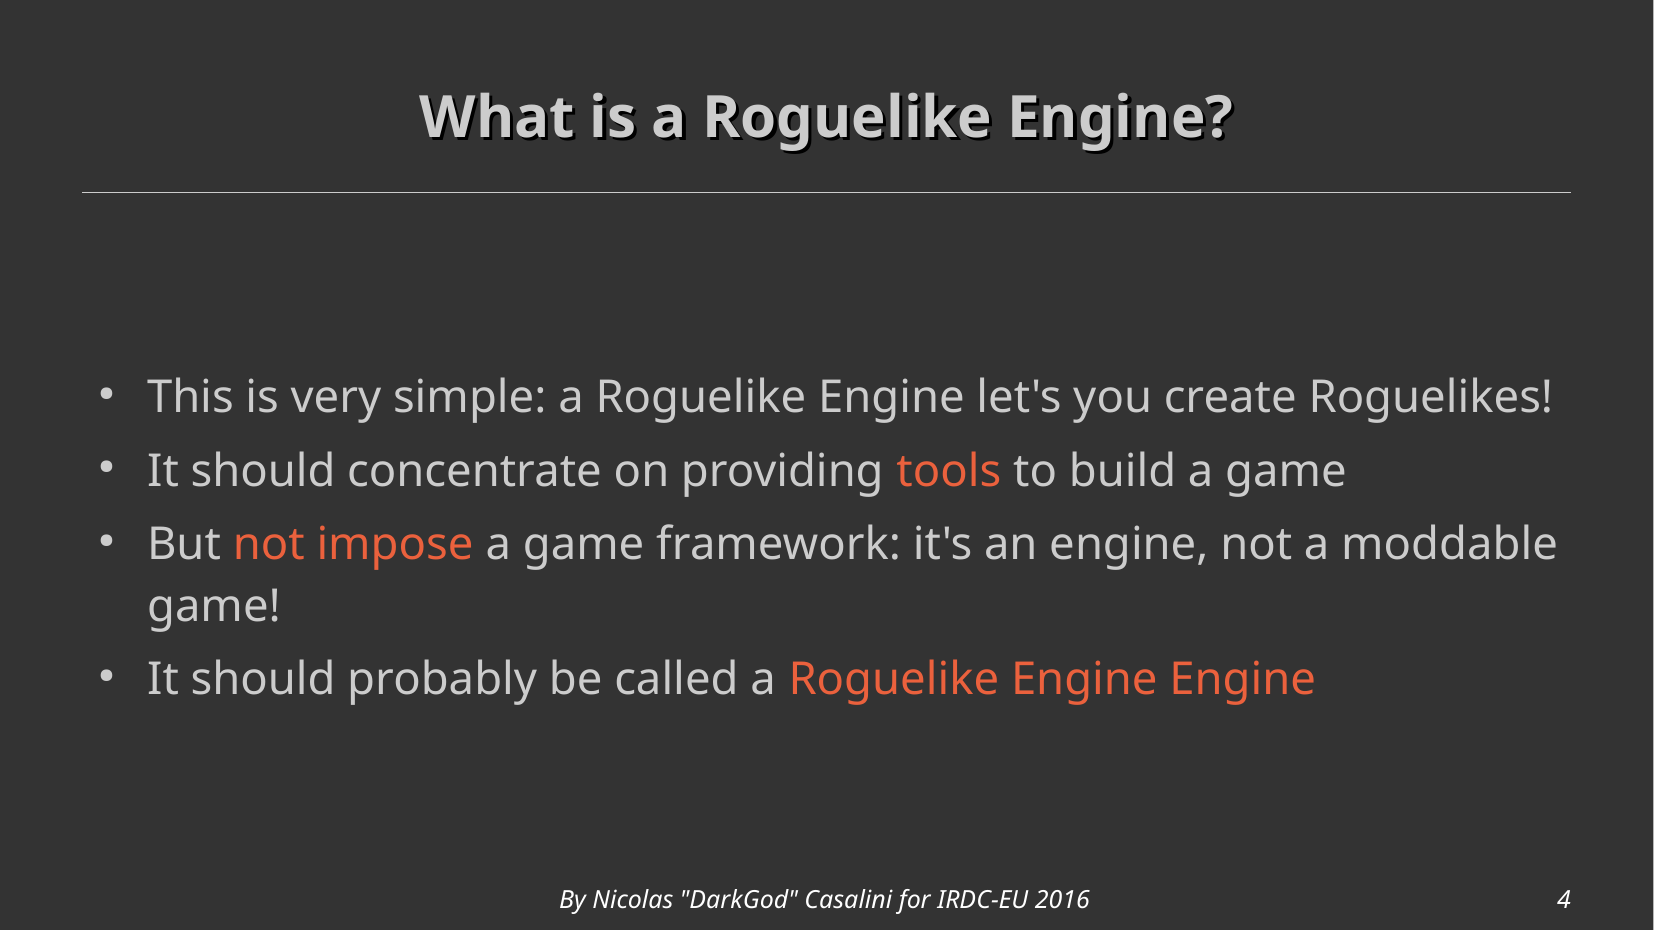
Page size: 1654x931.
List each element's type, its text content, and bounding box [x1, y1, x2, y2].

list This is very simple: a Roguelike Engine let's you create Roguelikes! It should concentrate on providing tools to build a game But not impose a game framework: it's an engine, not a moddable game! It should probably be called a Roguelike Engine Engine [82, 217, 1571, 757]
title What is a Roguelike Engine? [82, 37, 1571, 193]
